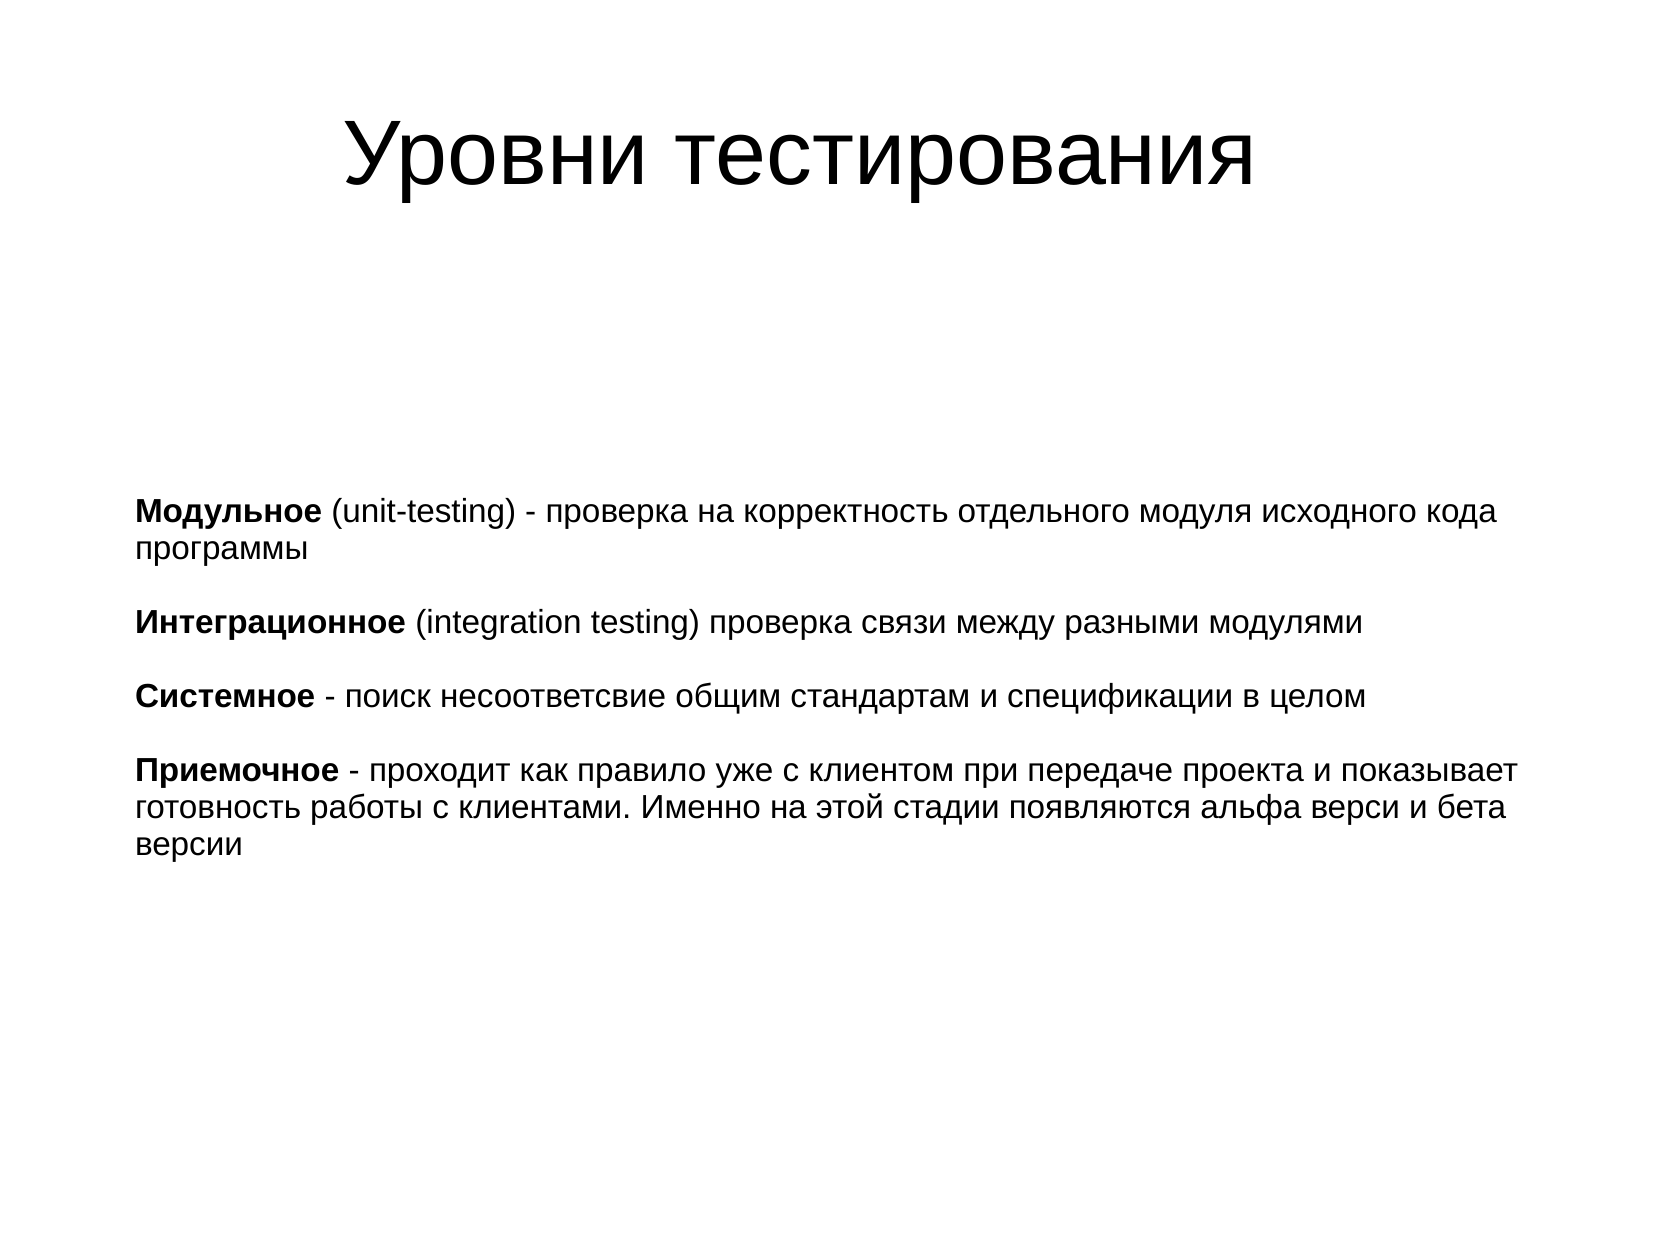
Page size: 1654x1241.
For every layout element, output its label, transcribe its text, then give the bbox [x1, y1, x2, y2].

title Уровни тестирования [30, 49, 1571, 257]
subtitle Модульное (unit-testing) - проверка на корректность отдельного модуля исходного кода программы Интеграционное (integration testing) проверка связи между разными модулями Системное - поиск несоответсвие общим стандартам и спецификации в целом Приемочное - проходит как правило уже с клиентом при передаче проекта и показывает готовность работы с клиентами. Именно на этой стадии появляются альфа верси и бета версии [135, 290, 1591, 1010]
